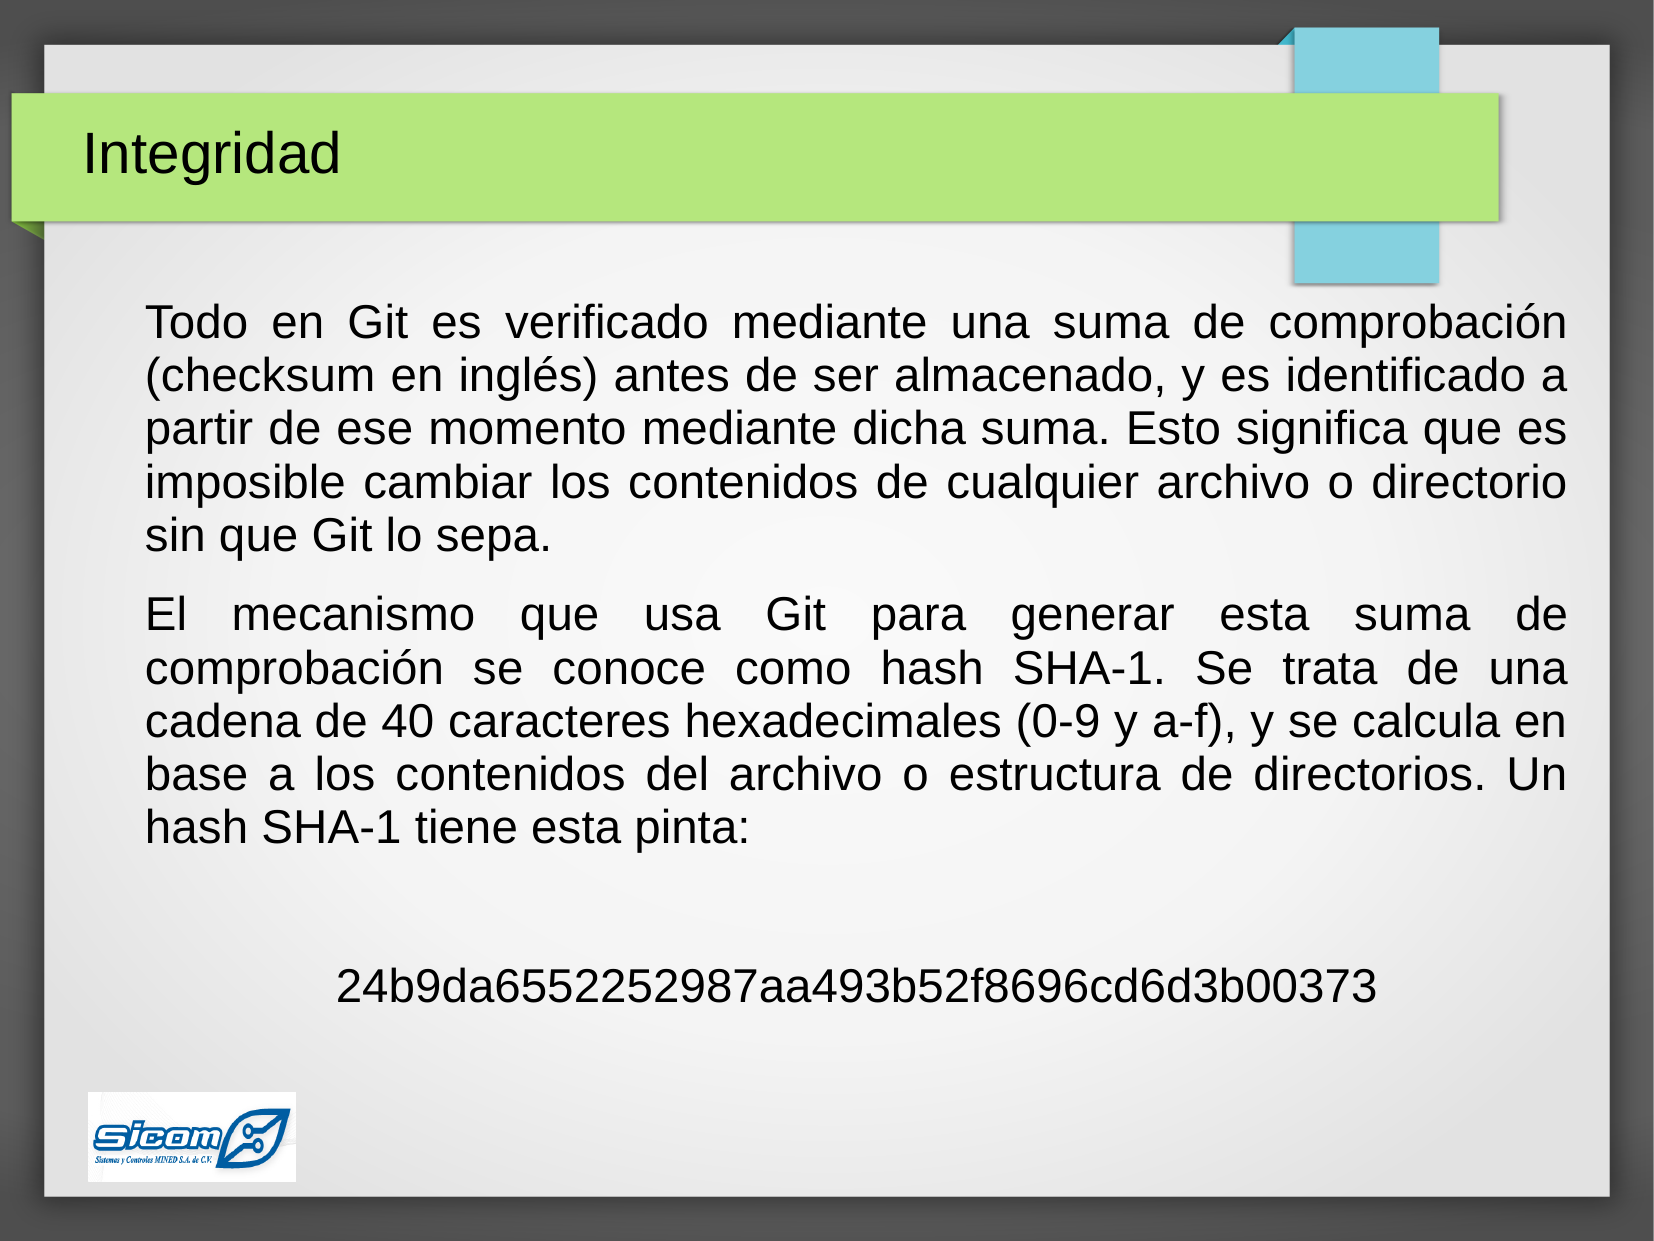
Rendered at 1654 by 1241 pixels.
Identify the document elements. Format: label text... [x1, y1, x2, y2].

picture [0, 0, 1654, 1241]
list Todo en Git es verificado mediante una suma de comprobación (checksum en inglés) antes de ser almacenado, y es identificado a partir de ese momento mediante dicha suma. Esto significa que es imposible cambiar los contenidos de cualquier archivo o directorio sin que Git lo sepa. El mecanismo que usa Git para generar esta suma de comprobación se conoce como hash SHA-1. Se trata de una cadena de 40 caracteres hexadecimales (0-9 y a-f), y se calcula en base a los contenidos del archivo o estructura de directorios. Un hash SHA-1 tiene esta pinta: 24b9da6552252987aa493b52f8696cd6d3b00373 [82, 295, 1571, 1015]
title Integridad [82, 94, 1264, 213]
